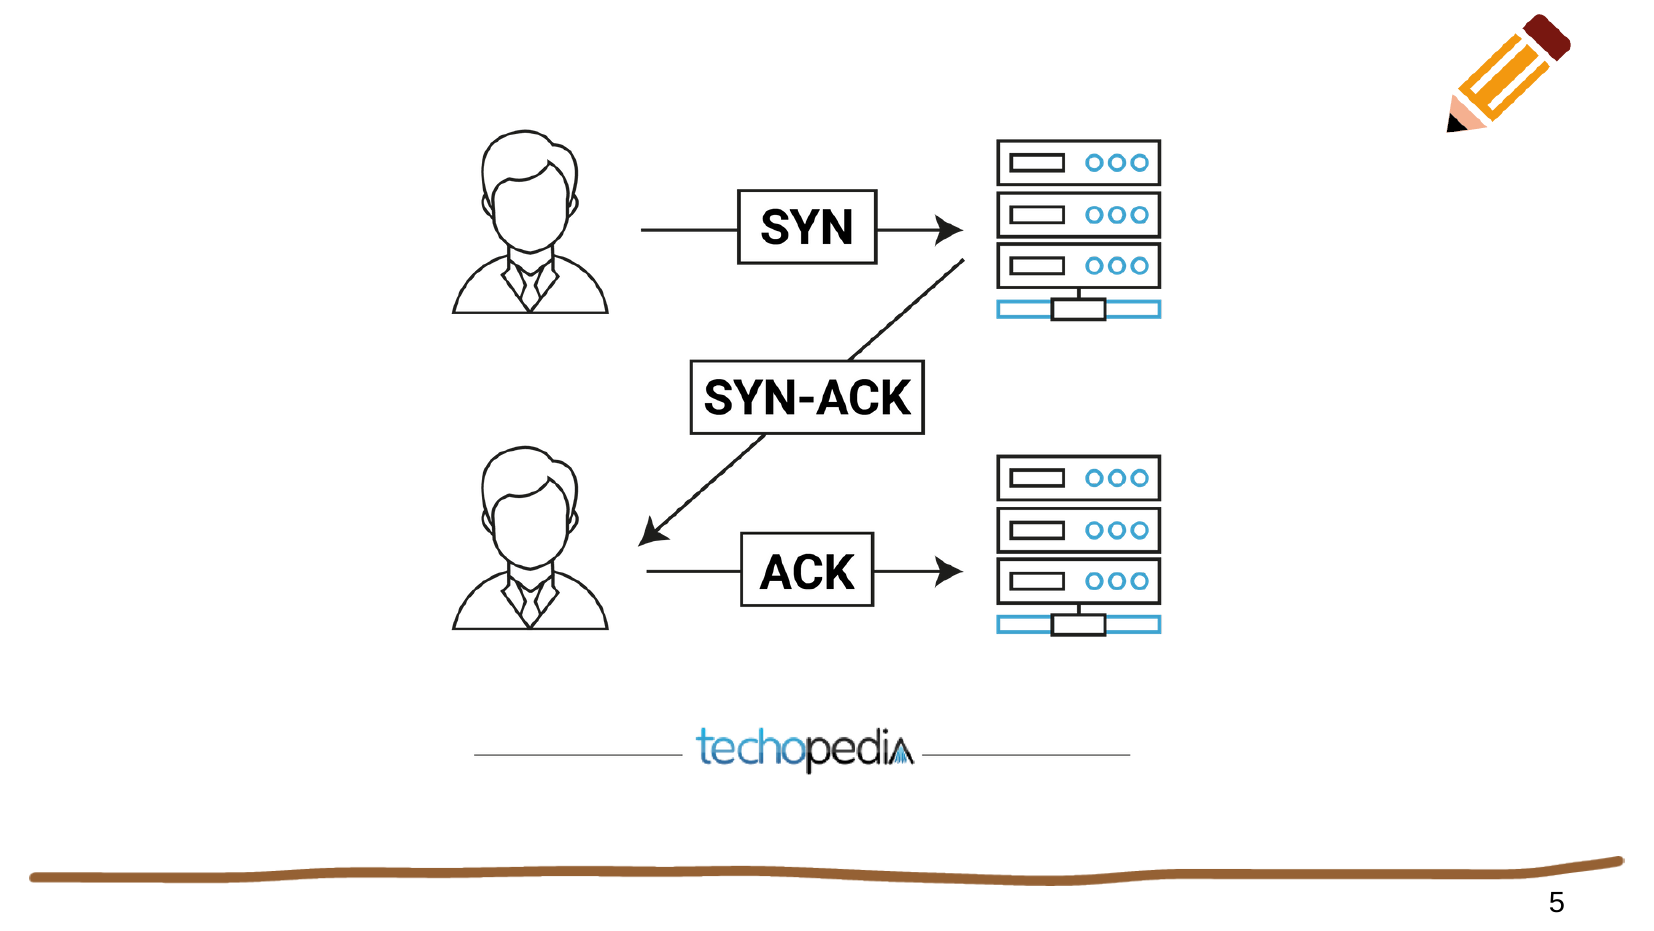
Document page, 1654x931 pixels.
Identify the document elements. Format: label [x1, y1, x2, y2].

picture [1446, 14, 1571, 133]
picture [29, 37, 1625, 886]
